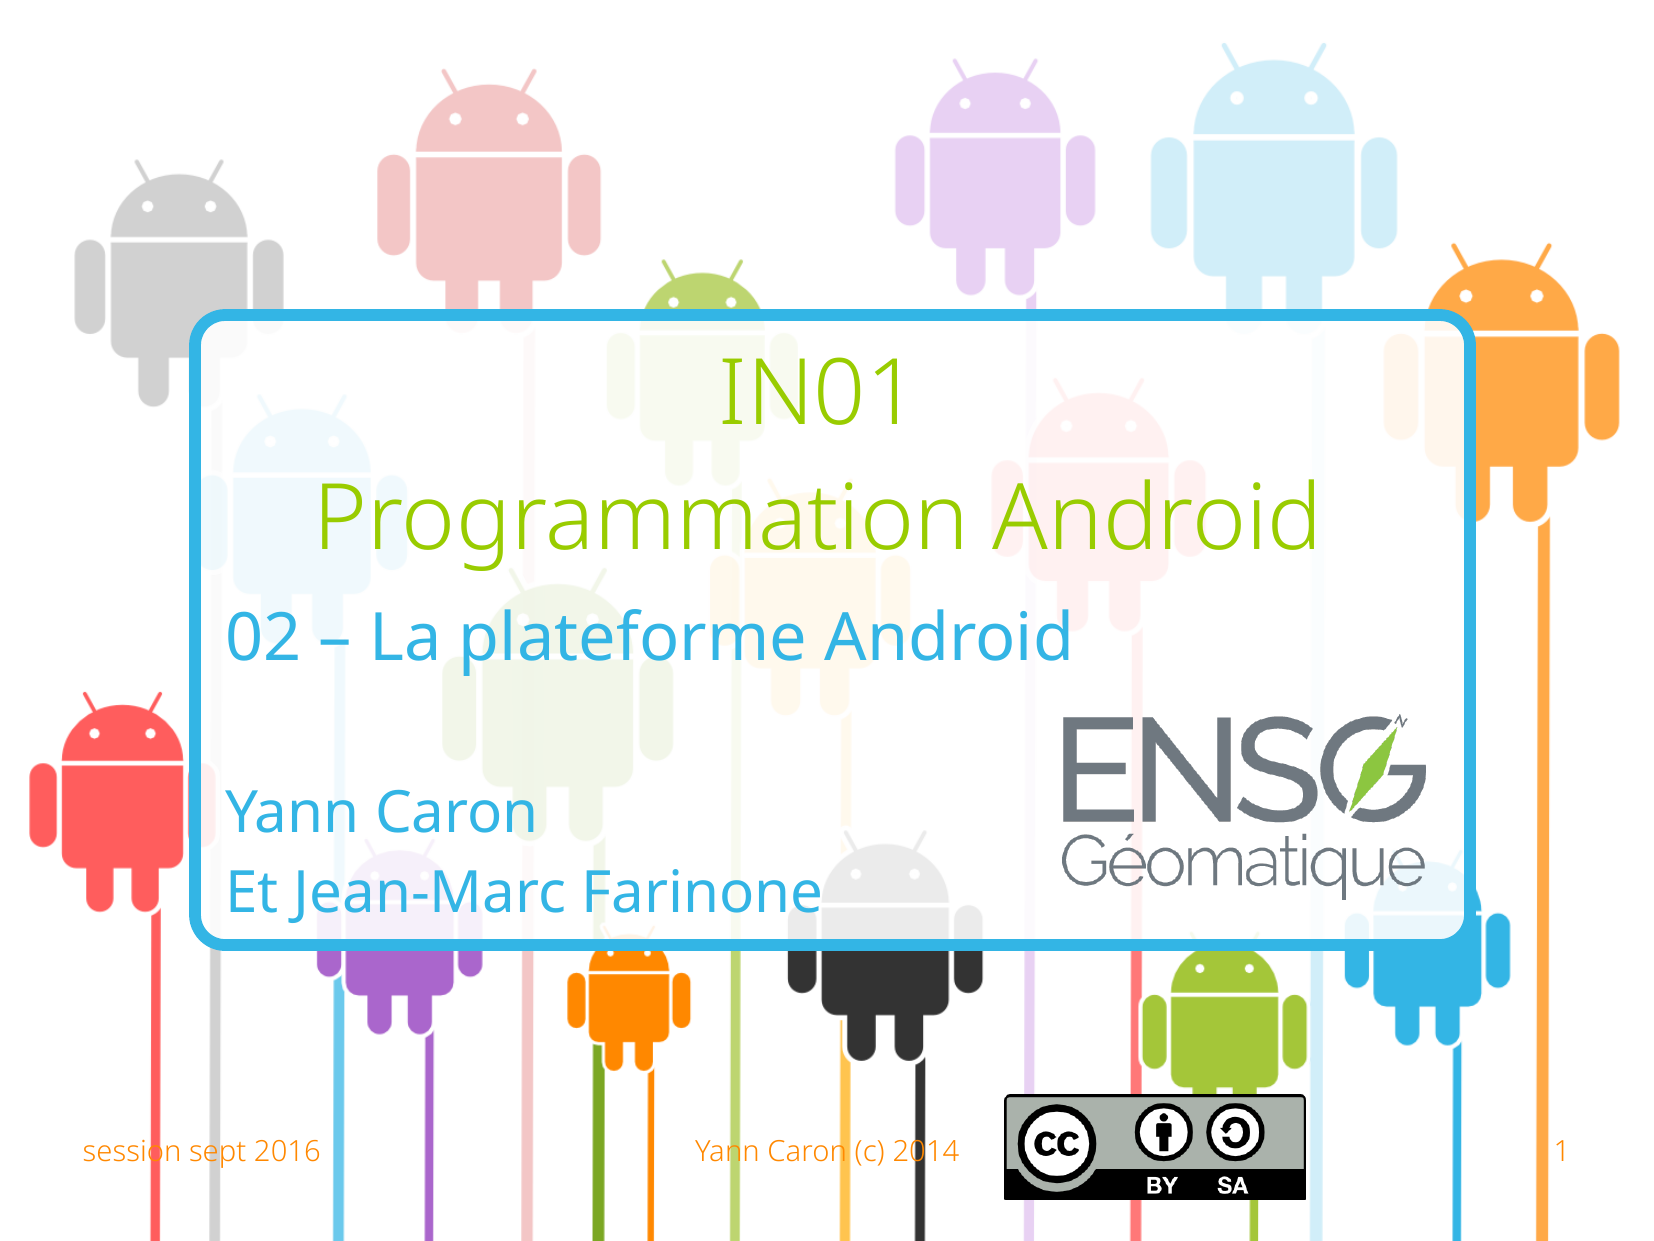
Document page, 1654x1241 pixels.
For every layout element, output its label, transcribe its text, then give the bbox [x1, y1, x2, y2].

text_box [195, 573, 1471, 946]
subtitle 02 – La plateforme Android Yann Caron Et Jean-Marc Farinone [225, 585, 1111, 933]
title IN01 Programmation Android [75, 330, 1563, 573]
text_box [199, 315, 1466, 330]
picture [16, 9, 1637, 1241]
